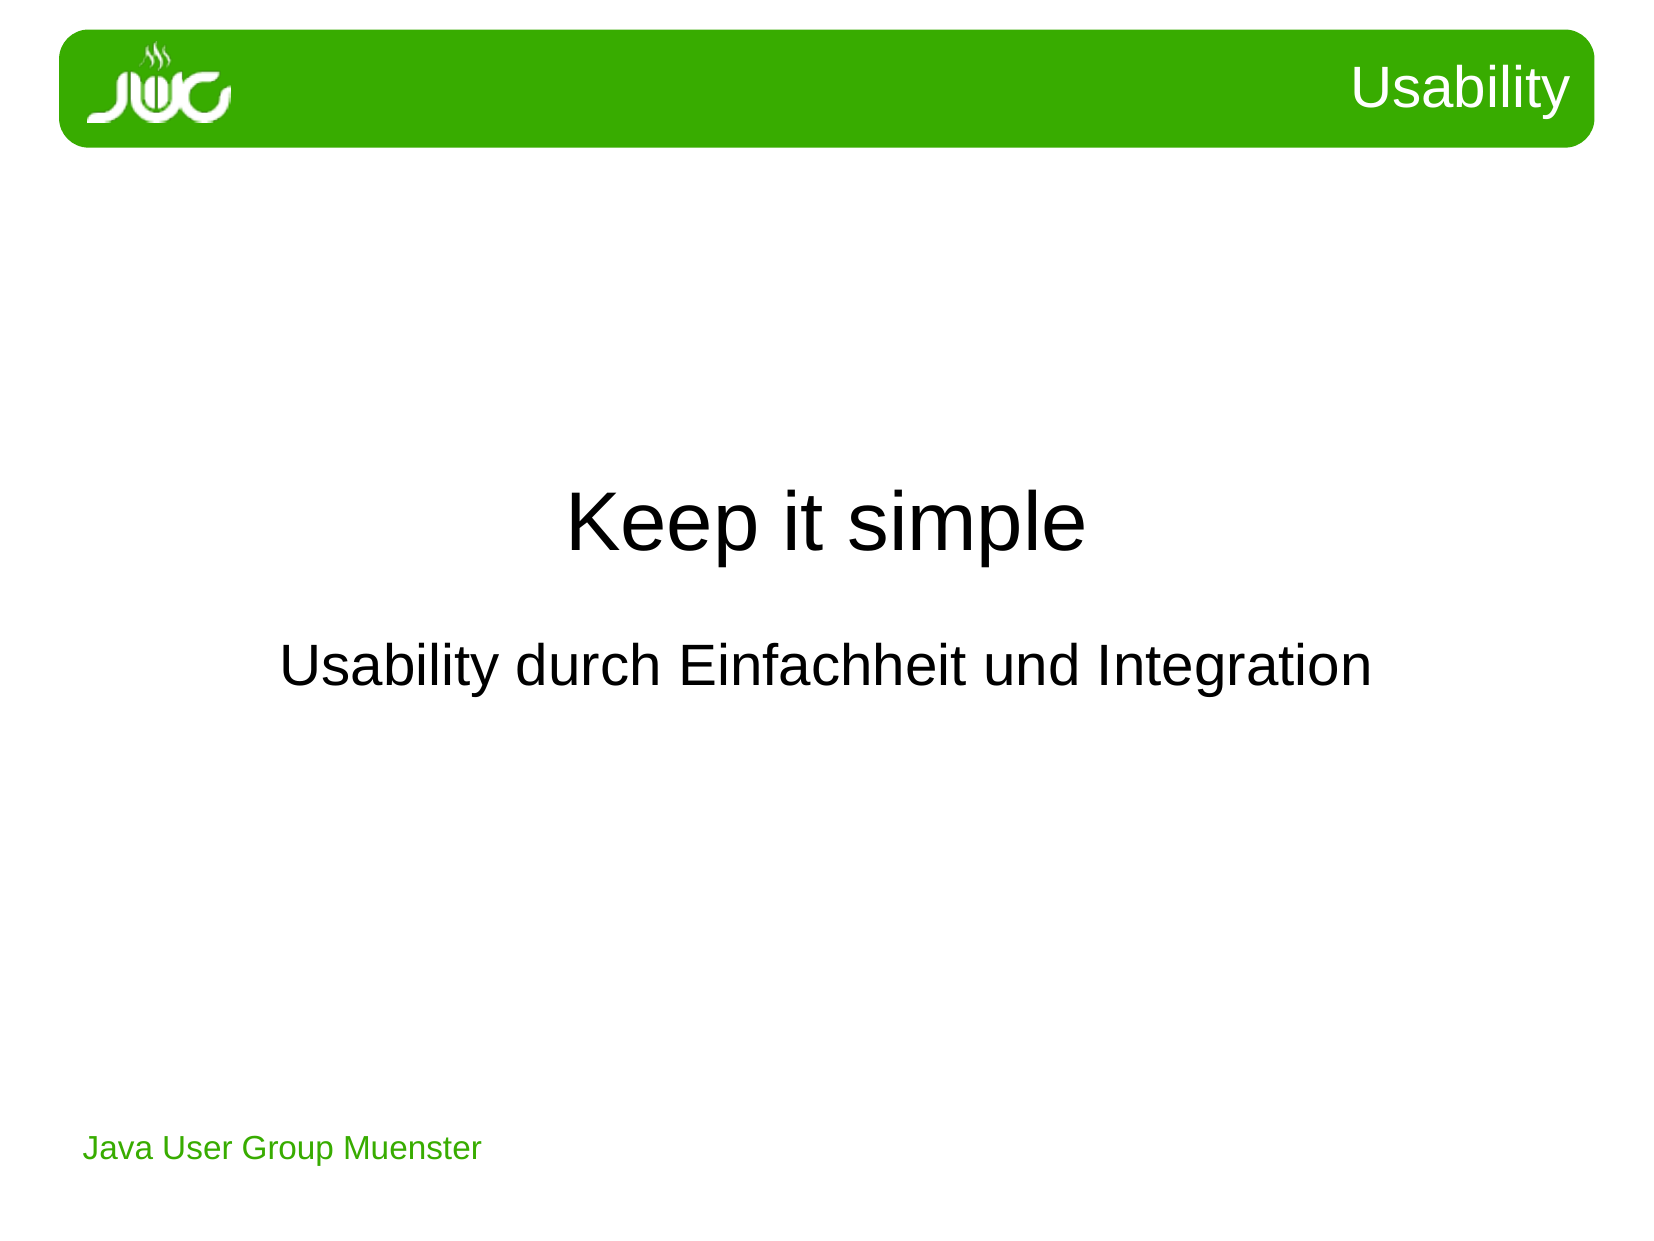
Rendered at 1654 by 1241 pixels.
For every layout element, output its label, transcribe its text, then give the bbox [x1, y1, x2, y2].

picture [87, 41, 231, 119]
title Usability [265, 0, 1571, 119]
subtitle Keep it simple Usability durch Einfachheit und Integration [82, 119, 1571, 1054]
